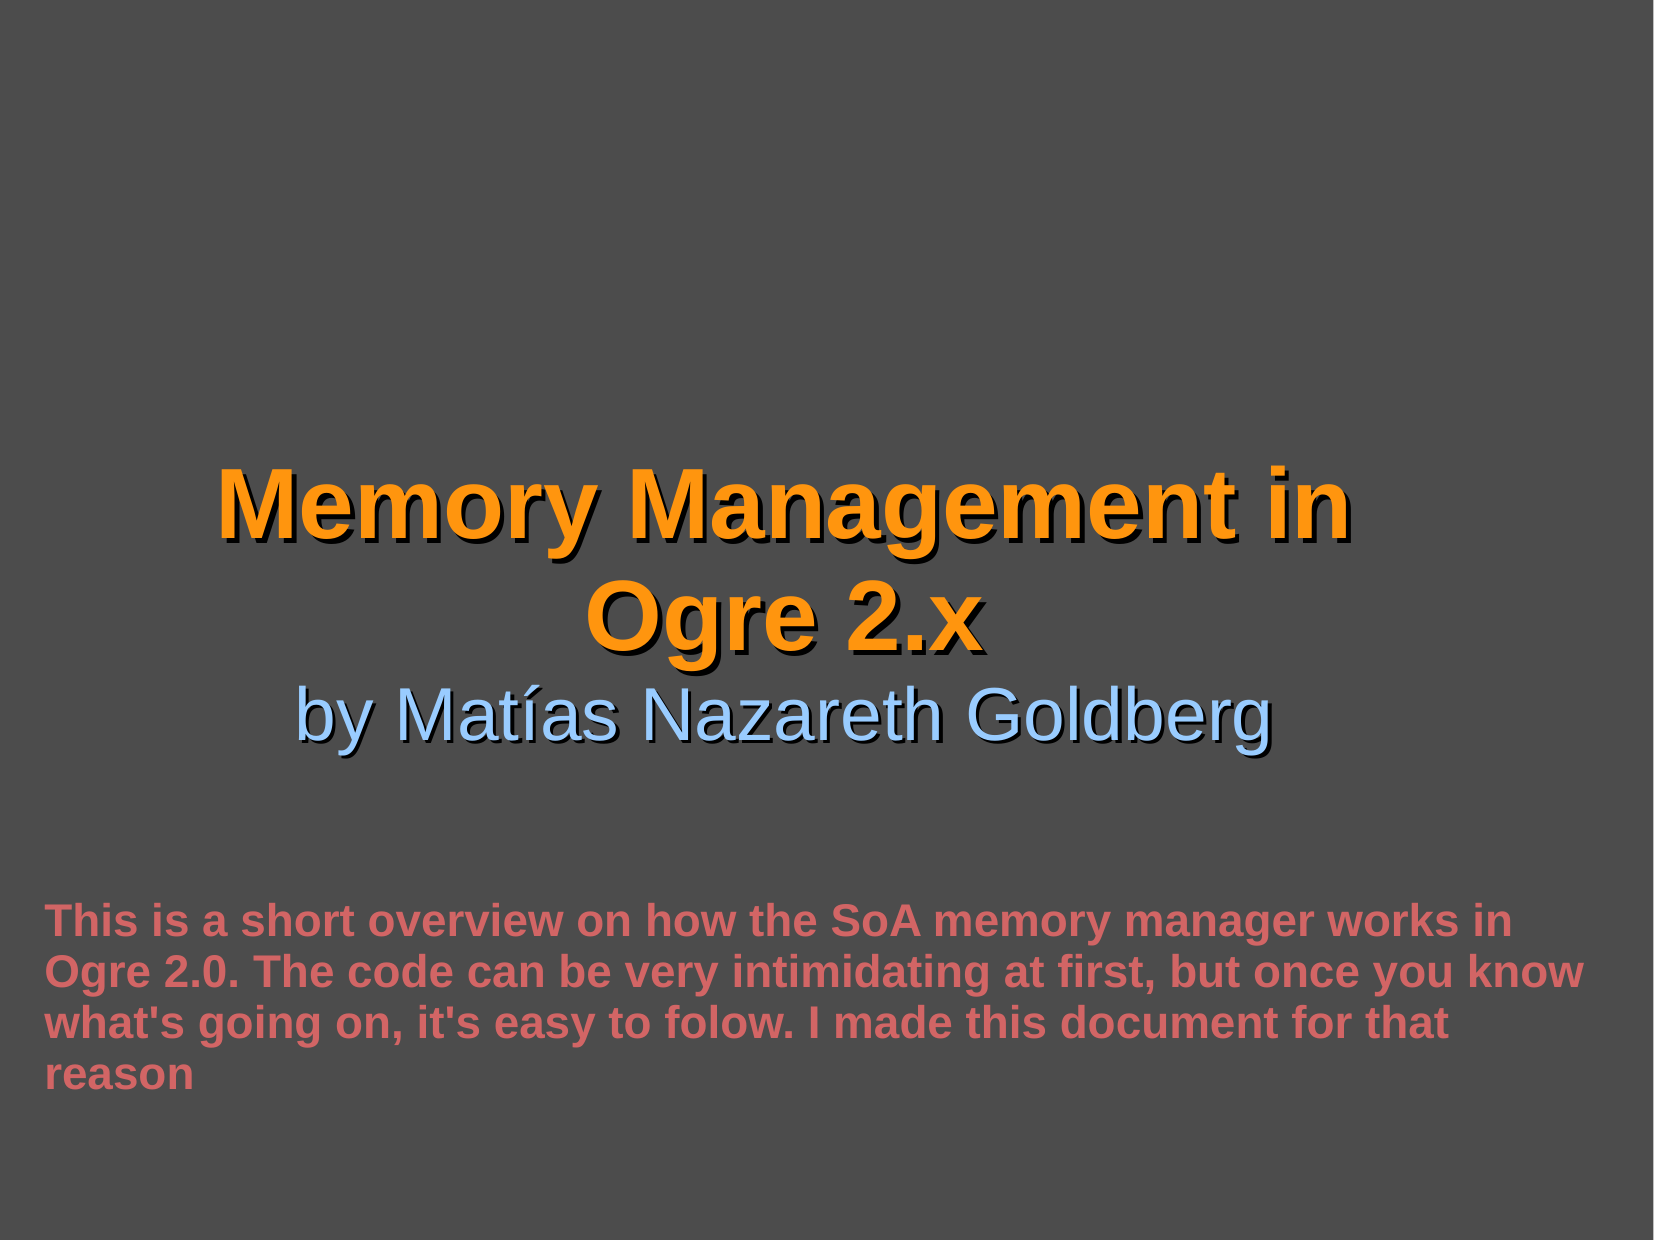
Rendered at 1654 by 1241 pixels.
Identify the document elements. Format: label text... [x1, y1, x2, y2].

text_box Memory Management in Ogre 2.x by Matías Nazareth Goldberg [200, 441, 1471, 764]
text_box This is a short overview on how the SoA memory manager works in Ogre 2.0. The code can be very intimidating at first, but once you know what's going on, it's easy to folow. I made this document for that reason [29, 797, 1625, 1198]
